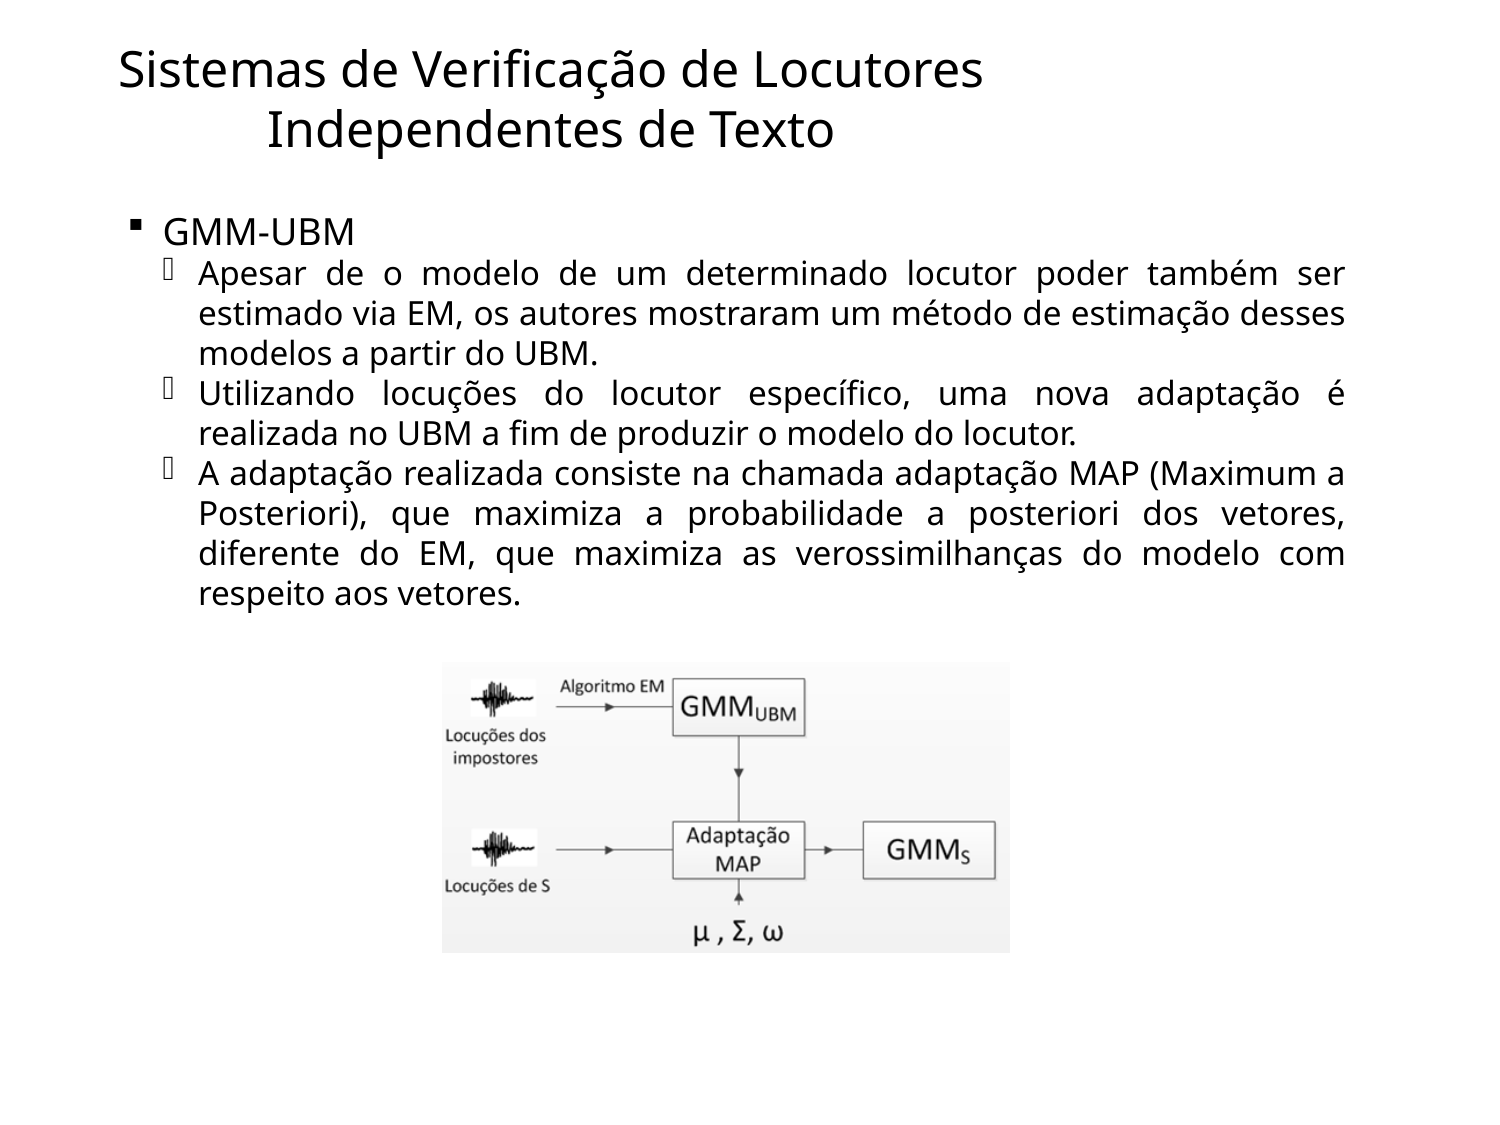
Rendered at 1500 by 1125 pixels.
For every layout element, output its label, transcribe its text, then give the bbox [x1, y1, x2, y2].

picture [442, 662, 1010, 953]
text_box Sistemas de Verificação de Locutores Independentes de Texto [49, 49, 1054, 145]
text_box GMM-UBM Apesar de o modelo de um determinado locutor poder também ser estimado via EM, os autores mostraram um método de estimação desses modelos a partir do UBM. Utilizando locuções do locutor específico, uma nova adaptação é realizada no UBM a fim de produzir o modelo do locutor. A adaptação realizada consiste na chamada adaptação MAP (Maximum a Posteriori), que maximiza a probabilidade a posteriori dos vetores, diferente do EM, que maximiza as verossimilhanças do modelo com respeito aos vetores. [112, 200, 1363, 963]
